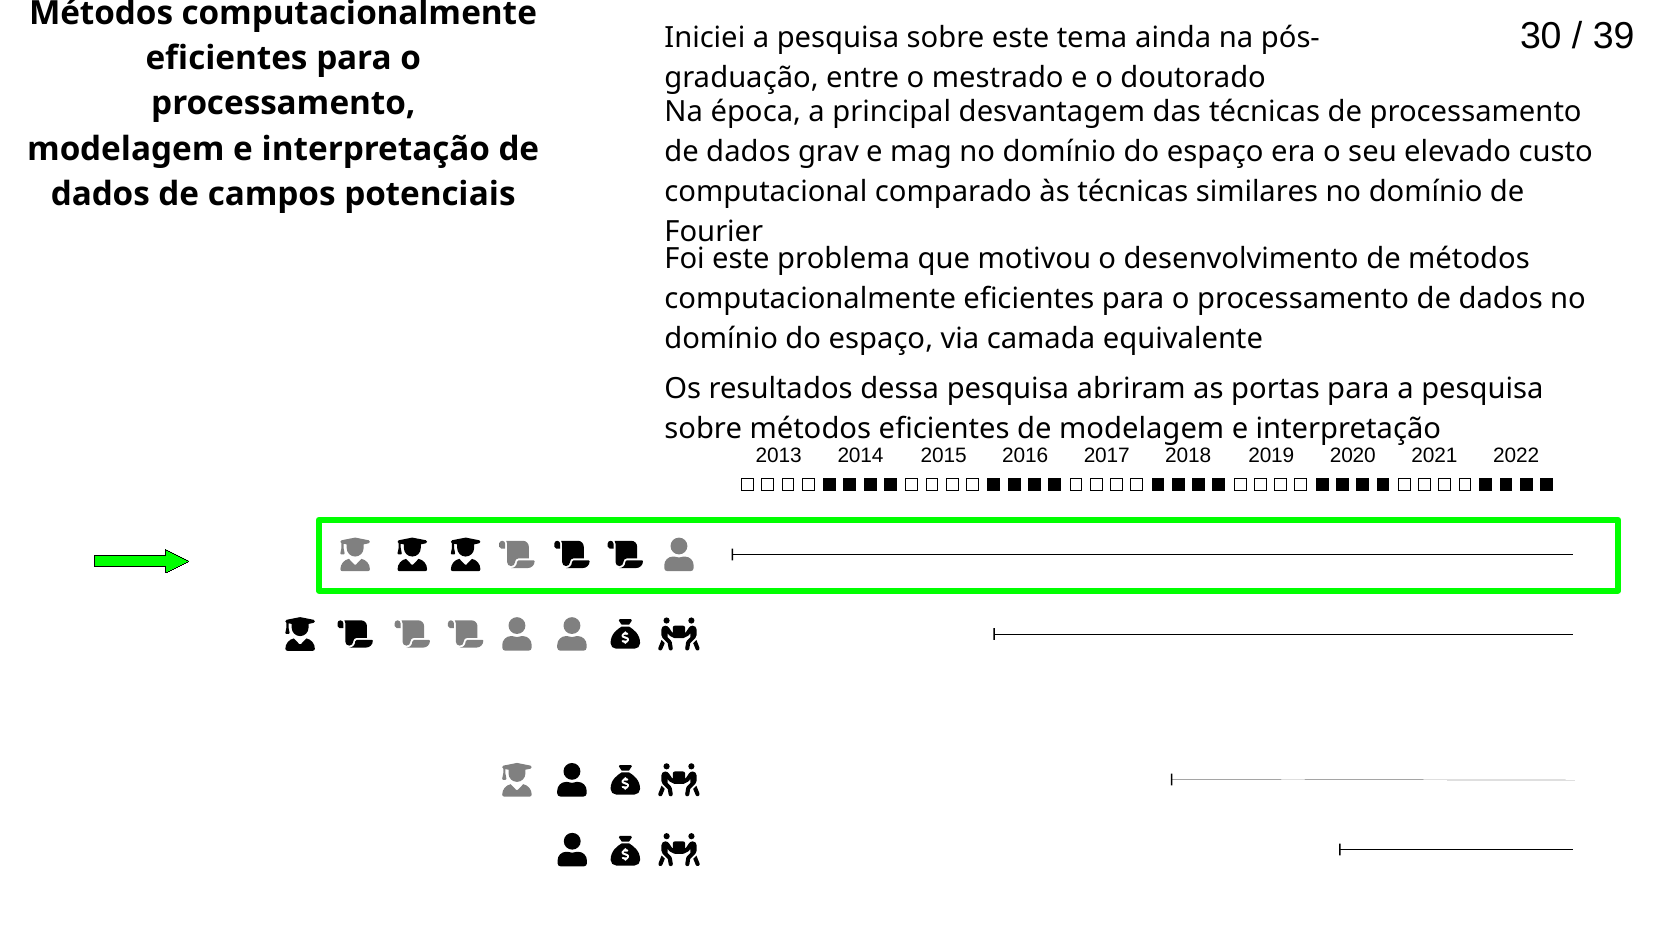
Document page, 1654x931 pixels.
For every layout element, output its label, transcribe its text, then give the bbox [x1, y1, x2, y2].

picture [285, 617, 315, 651]
text_box 2016 [987, 449, 1064, 475]
text_box <number> / 39 [1375, 0, 1654, 71]
text_box [1356, 478, 1369, 491]
text_box [1048, 478, 1061, 491]
picture [610, 765, 641, 795]
text_box [393, 611, 432, 654]
text_box [802, 478, 815, 491]
text_box [884, 478, 897, 491]
text_box [761, 478, 774, 491]
text_box [782, 478, 794, 491]
text_box [905, 478, 918, 491]
text_box [1110, 478, 1123, 491]
text_box [1336, 478, 1349, 491]
picture [554, 538, 590, 571]
text_box [94, 549, 189, 573]
text_box [1479, 478, 1492, 491]
text_box [552, 611, 591, 654]
text_box [1090, 478, 1103, 491]
text_box [497, 758, 536, 801]
text_box Na época, a principal desvantagem das técnicas de processamento de dados grav e mag no domínio do espaço era o seu elevado custo computacional comparado às técnicas similares no domínio de Fourier [649, 100, 1630, 240]
text_box [1130, 478, 1143, 491]
text_box 2018 [1150, 449, 1227, 475]
text_box [333, 532, 372, 575]
text_box [1398, 478, 1411, 491]
text_box [1274, 478, 1287, 491]
text_box Iniciei a pesquisa sobre este tema ainda na pós-graduação, entre o mestrado e o doutorado [649, 5, 1382, 100]
text_box [1234, 478, 1247, 491]
text_box [1500, 478, 1512, 491]
text_box 2015 [905, 449, 982, 475]
text_box [1070, 478, 1082, 491]
text_box 2019 [1233, 449, 1310, 475]
text_box [1008, 478, 1021, 491]
text_box 2013 [740, 449, 817, 475]
text_box [1152, 478, 1164, 491]
picture [337, 618, 373, 650]
text_box Métodos computacionalmente eficientes para o processamento, modelagem e interpretação de dados de campos potenciais [11, 3, 556, 201]
picture [557, 832, 588, 867]
text_box [659, 534, 698, 577]
text_box 2021 [1396, 449, 1473, 475]
text_box [864, 478, 877, 491]
text_box [823, 478, 836, 491]
picture [557, 762, 587, 797]
text_box [499, 532, 538, 575]
text_box [446, 611, 485, 654]
text_box [497, 611, 536, 654]
text_box [741, 478, 754, 491]
text_box [1316, 478, 1329, 491]
text_box [1028, 478, 1041, 491]
text_box [1294, 478, 1307, 491]
text_box [1192, 478, 1205, 491]
text_box [1520, 478, 1533, 491]
picture [658, 763, 700, 797]
text_box 2014 [822, 449, 899, 475]
picture [658, 833, 700, 867]
picture [397, 537, 428, 572]
text_box Foi este problema que motivou o desenvolvimento de métodos computacionalmente eficientes para o processamento de dados no domínio do espaço, via camada equivalente [649, 240, 1607, 360]
picture [607, 538, 644, 571]
text_box [1438, 478, 1451, 491]
text_box [1418, 478, 1431, 491]
text_box 2020 [1315, 449, 1391, 475]
text_box Os resultados dessa pesquisa abriram as portas para a pesquisa sobre métodos eficientes de modelagem e interpretação [649, 360, 1630, 449]
text_box [843, 478, 856, 491]
text_box 2017 [1068, 449, 1145, 475]
picture [610, 619, 641, 649]
text_box [1459, 478, 1471, 491]
text_box [1377, 478, 1389, 491]
text_box 2022 [1478, 449, 1555, 475]
picture [658, 617, 700, 651]
picture [450, 537, 481, 572]
text_box [946, 478, 959, 491]
text_box [1254, 478, 1267, 491]
text_box [1212, 478, 1225, 491]
text_box [987, 478, 1000, 491]
picture [610, 835, 641, 866]
text_box [926, 478, 938, 491]
text_box [966, 478, 979, 491]
text_box [1172, 478, 1185, 491]
text_box [1540, 478, 1553, 491]
